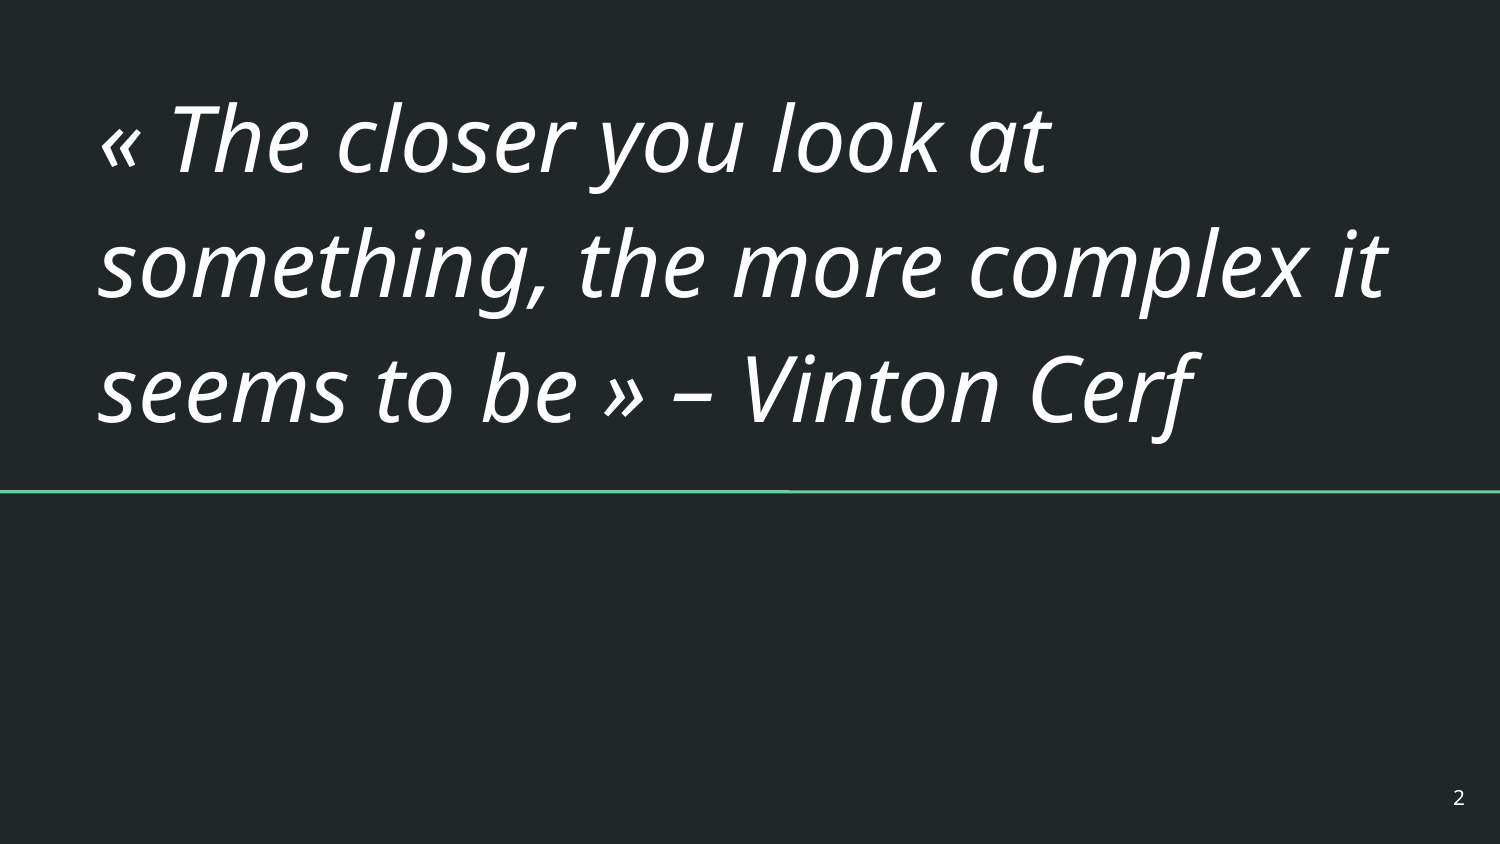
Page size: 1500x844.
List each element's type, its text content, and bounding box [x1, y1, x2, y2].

title « The closer you look at something, the more complex it seems to be » – Vinton Cerf [83, 59, 1417, 473]
slide_number <numéro> [1389, 764, 1480, 830]
